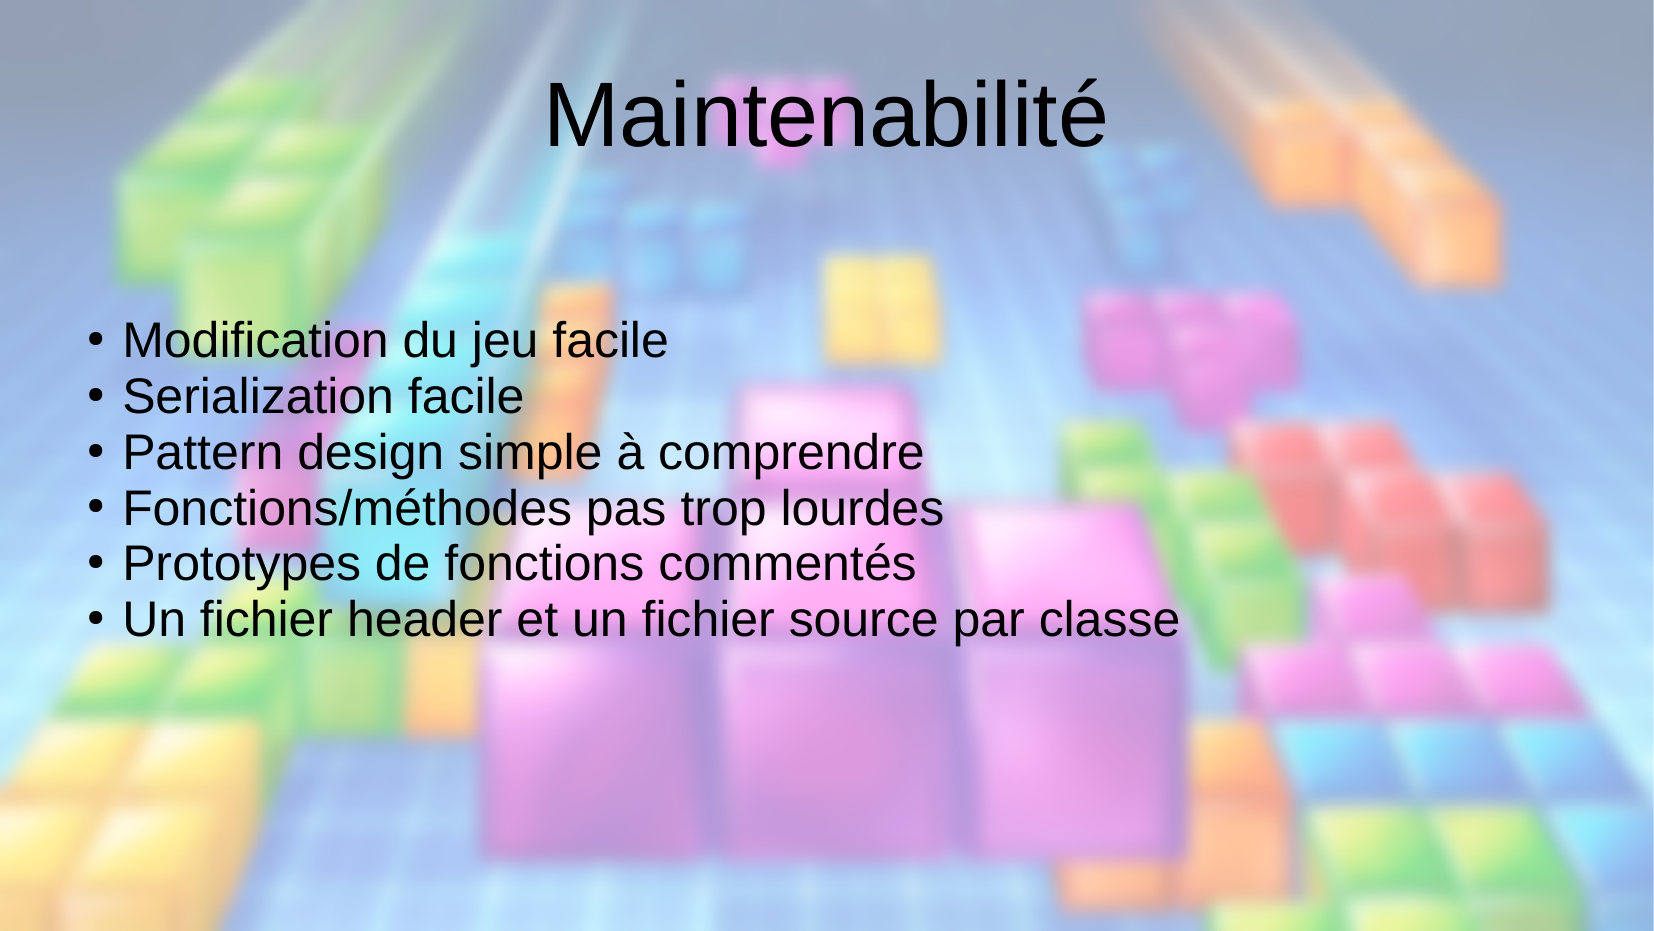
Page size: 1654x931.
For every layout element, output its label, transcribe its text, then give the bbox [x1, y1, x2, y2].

subtitle Modification du jeu facile Serialization facile Pattern design simple à comprendre Fonctions/méthodes pas trop lourdes Prototypes de fonctions commentés Un fichier header et un fichier source par classe [86, 210, 1576, 750]
title Maintenabilité [82, 37, 1571, 193]
picture [0, 0, 1654, 931]
